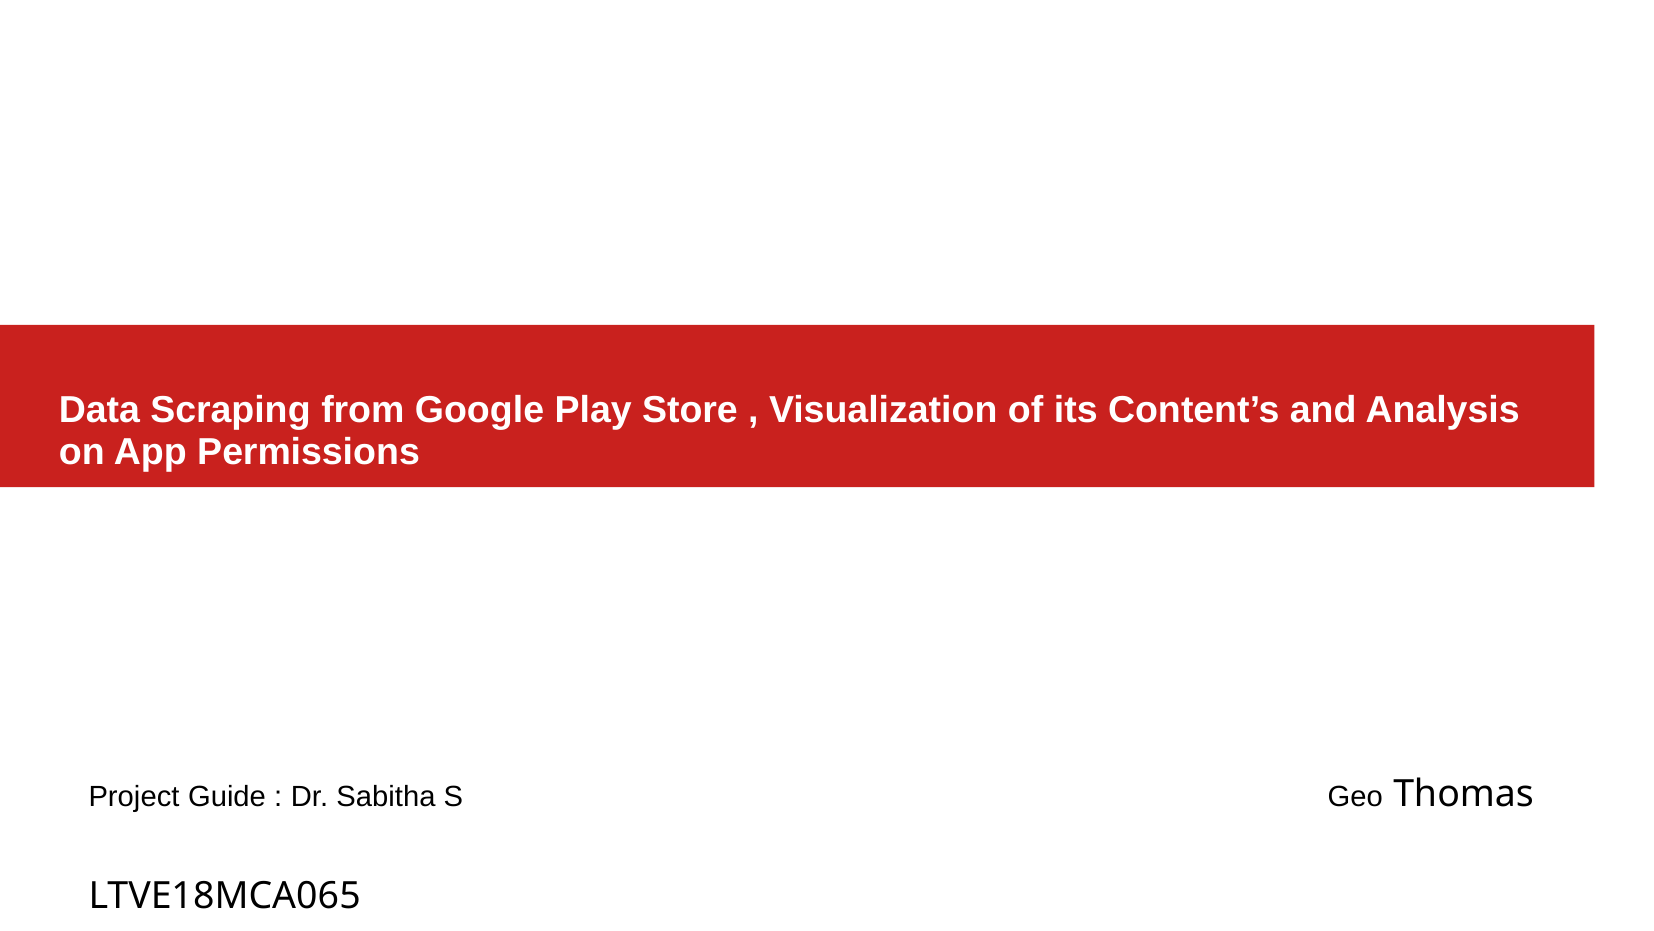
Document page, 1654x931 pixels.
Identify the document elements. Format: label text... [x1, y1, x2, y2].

title Data Scraping from Google Play Store , Visualization of its Content’s and Analysis on App Permissions [59, 354, 1565, 473]
subtitle Project Guide : Dr. Sabitha S Geo Thomas LTVE18MCA065 [88, 516, 1565, 827]
